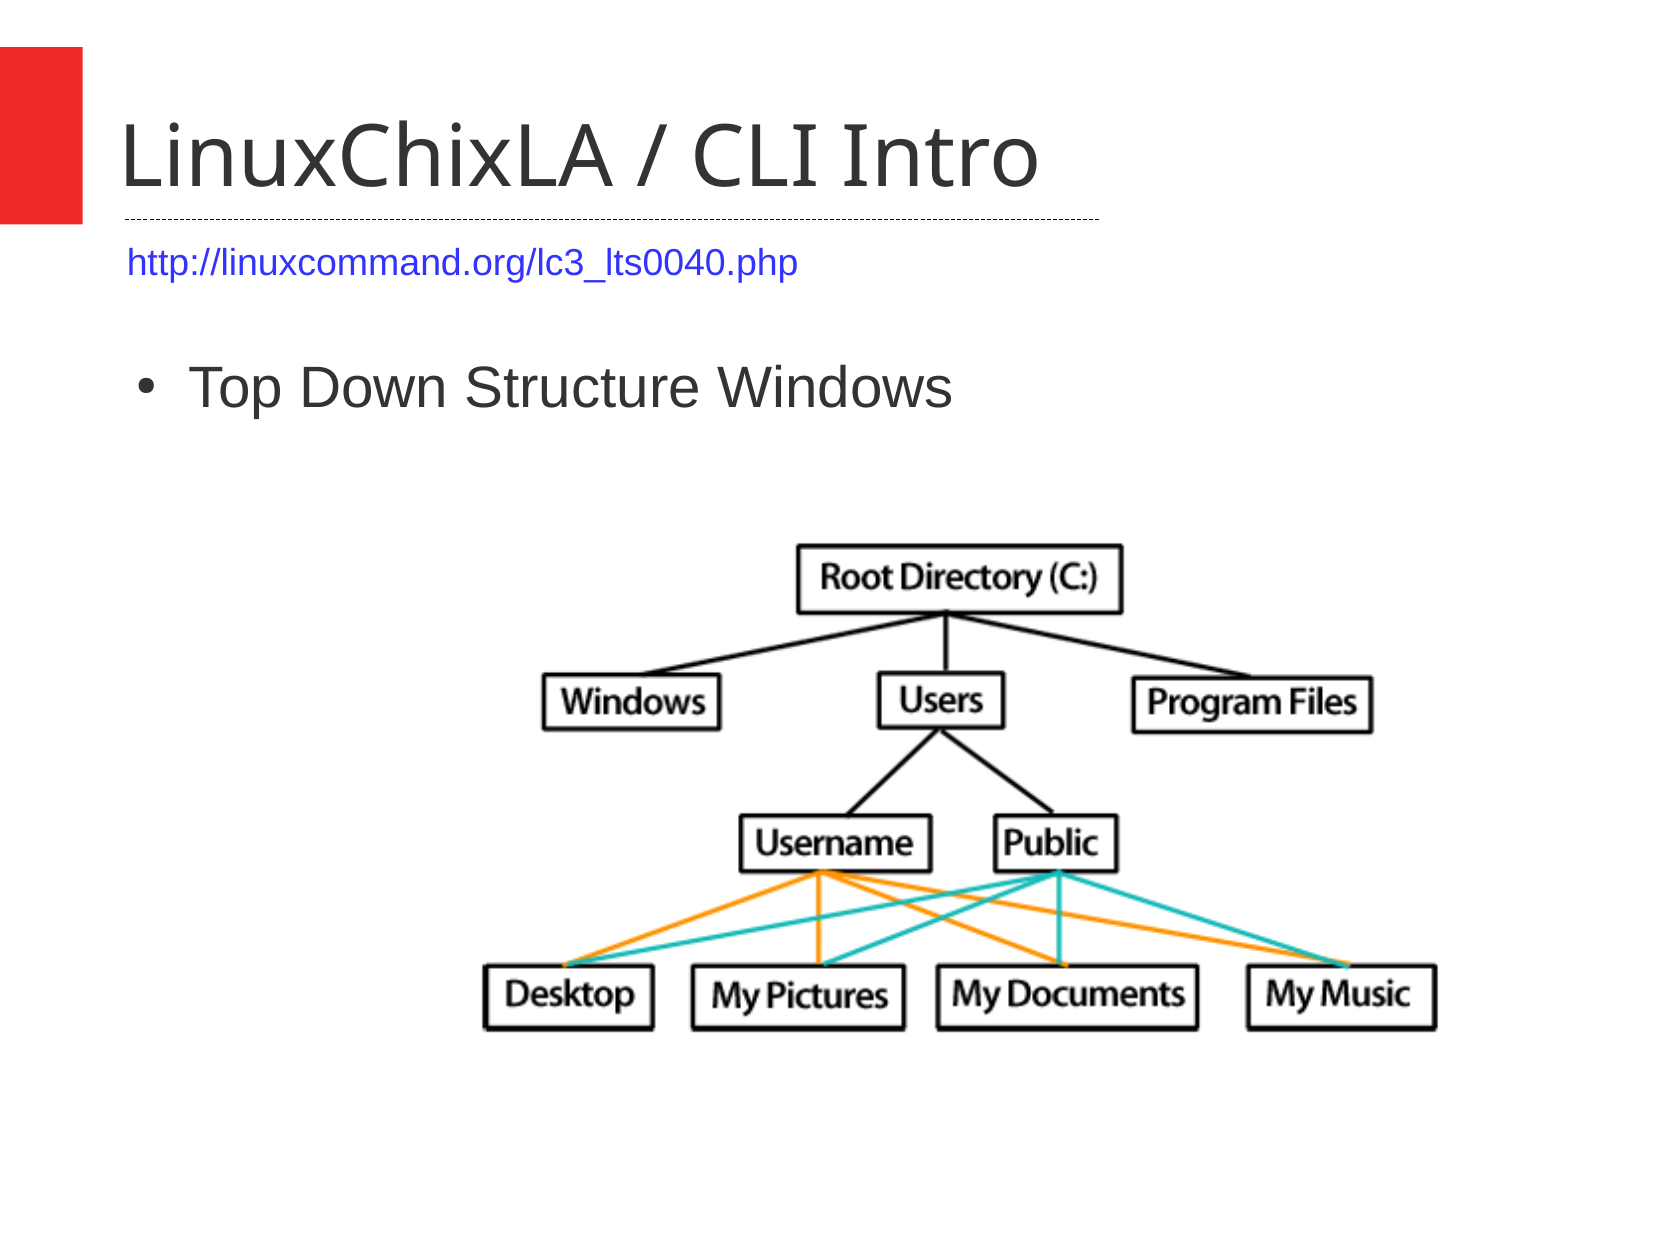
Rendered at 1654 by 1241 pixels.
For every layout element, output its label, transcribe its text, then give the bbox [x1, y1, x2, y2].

picture [463, 532, 1456, 1074]
text_box http://linuxcommand.org/lc3_lts0040.php [112, 234, 814, 334]
list Top Down Structure Windows [118, 354, 1156, 1074]
title LinuxChixLA / CLI Intro [118, 49, 1571, 257]
